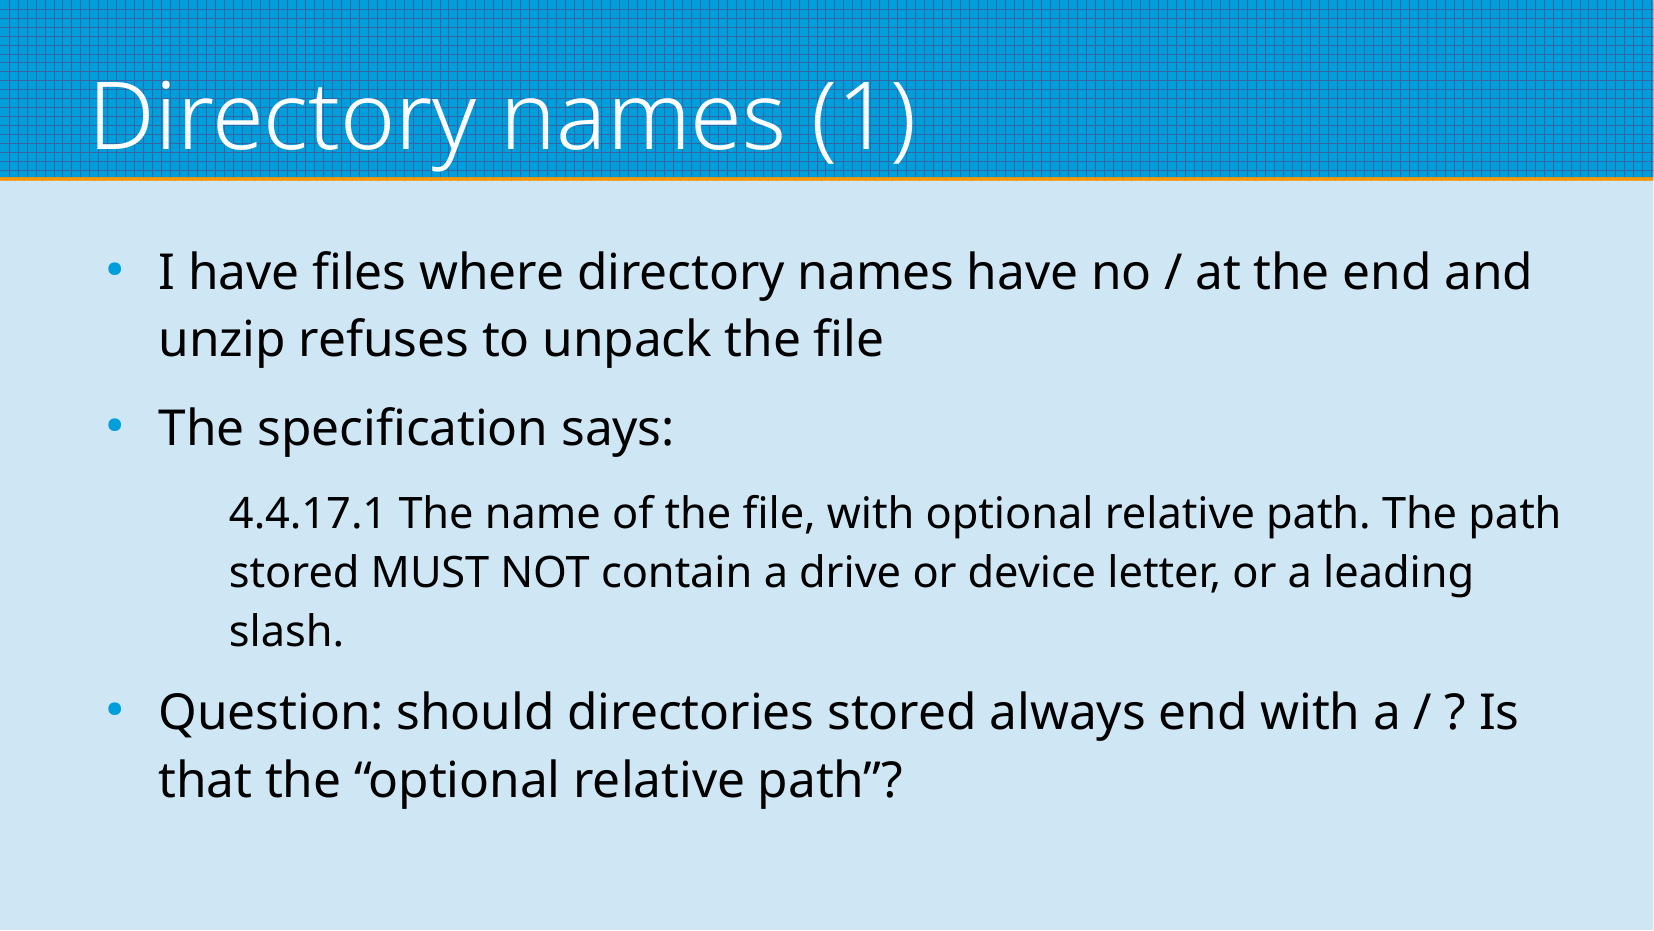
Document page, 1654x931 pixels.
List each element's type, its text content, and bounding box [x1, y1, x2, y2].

title Directory names (1) [88, 14, 1565, 178]
list I have files where directory names have no / at the end and unzip refuses to unpack the file The specification says: 4.4.17.1 The name of the file, with optional relative path. The path stored MUST NOT contain a drive or device letter, or a leading slash. Question: should directories stored always end with a / ? Is that the “optional relative path”? [88, 236, 1565, 813]
